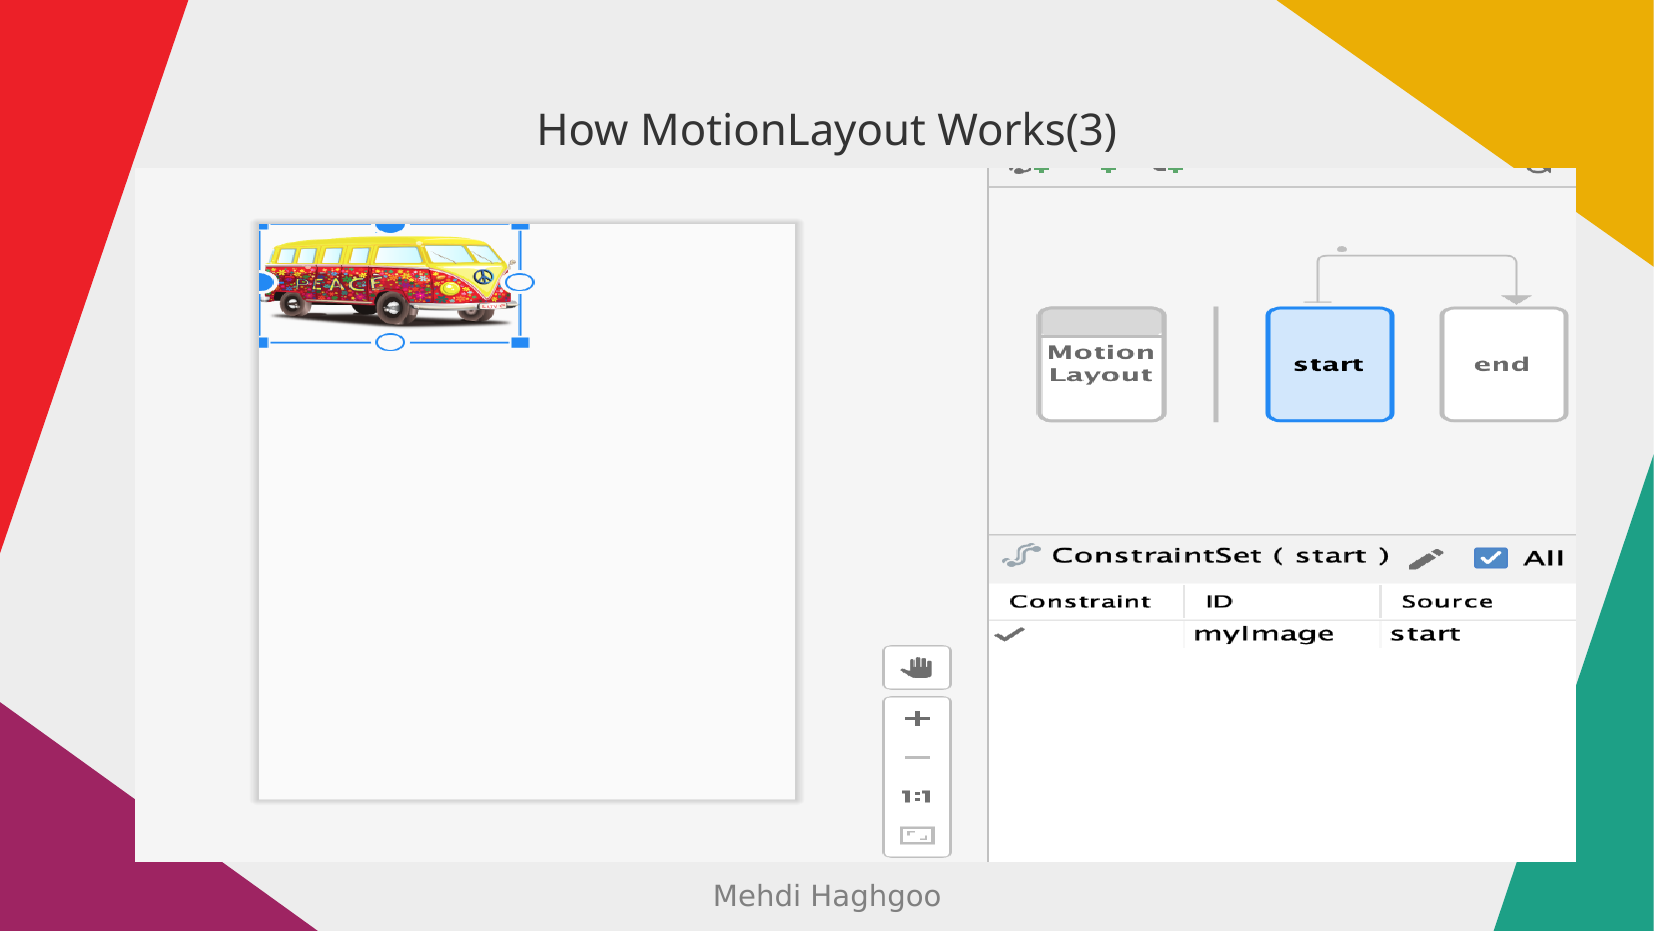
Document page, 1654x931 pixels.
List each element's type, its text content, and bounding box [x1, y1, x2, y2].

title How MotionLayout Works(3) [114, 54, 1539, 203]
picture [135, 168, 1576, 862]
